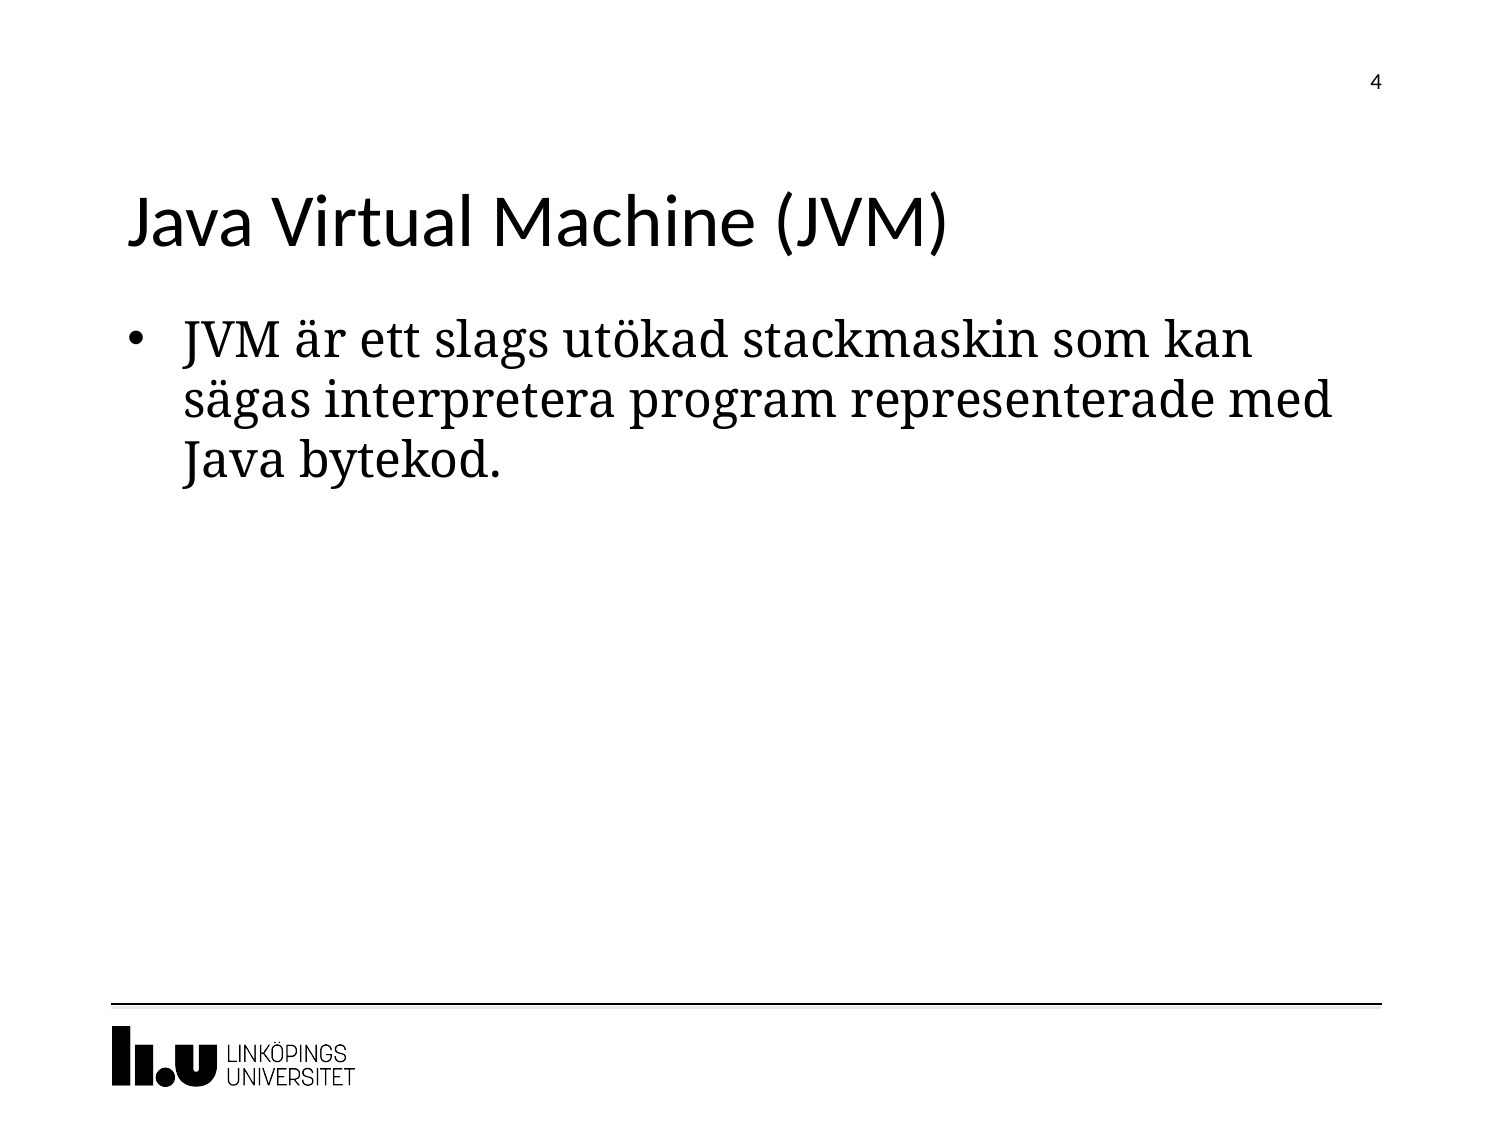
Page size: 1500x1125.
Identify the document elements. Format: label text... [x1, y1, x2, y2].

text_box <number> [1306, 59, 1397, 103]
text_box JVM är ett slags utökad stackmaskin som kan sägas interpretera program representerade med Java bytekod. [112, 300, 1382, 968]
picture [112, 1026, 355, 1087]
text_box Java Virtual Machine (JVM) [112, 163, 1382, 300]
